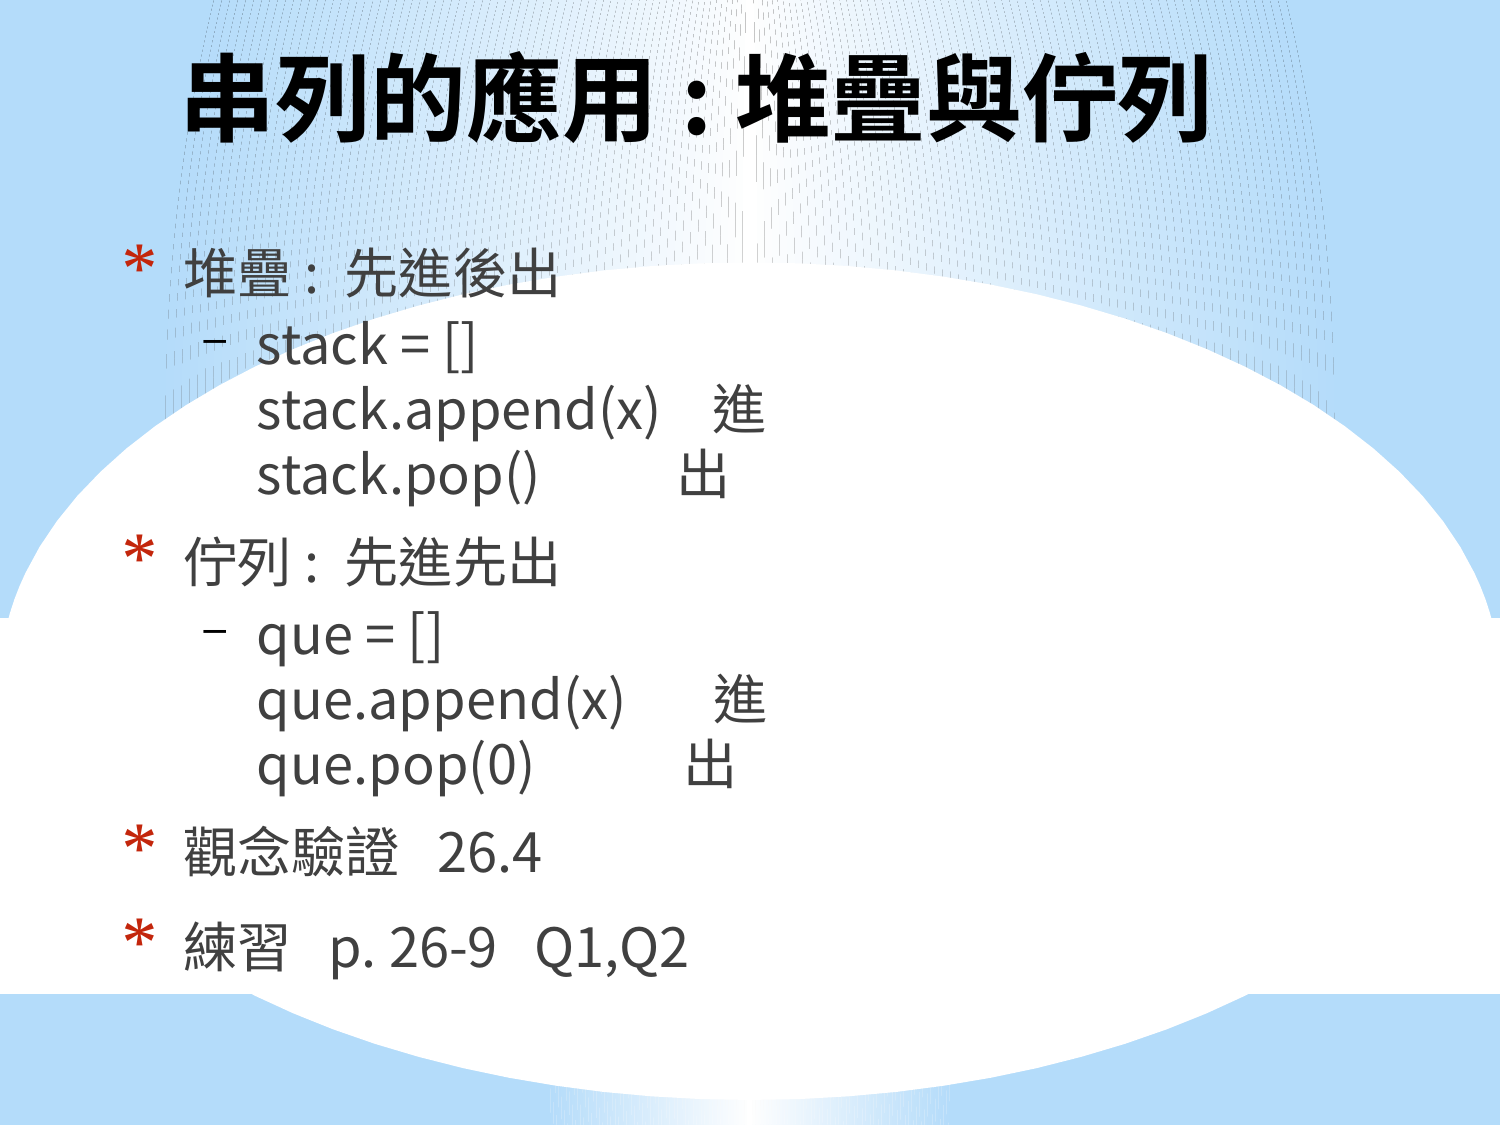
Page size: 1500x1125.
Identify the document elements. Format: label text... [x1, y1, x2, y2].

list 堆疊: 先進後出 stack = [] stack.append(x) 進 stack.pop() 出 佇列: 先進先出 que = [] que.append(x) 進 que.pop(0) 出 觀念驗證 26.4 練習 p. 26-9 Q1,Q2 [100, 231, 1400, 1047]
title 串列的應用:堆疊與佇列 [141, 30, 1252, 219]
